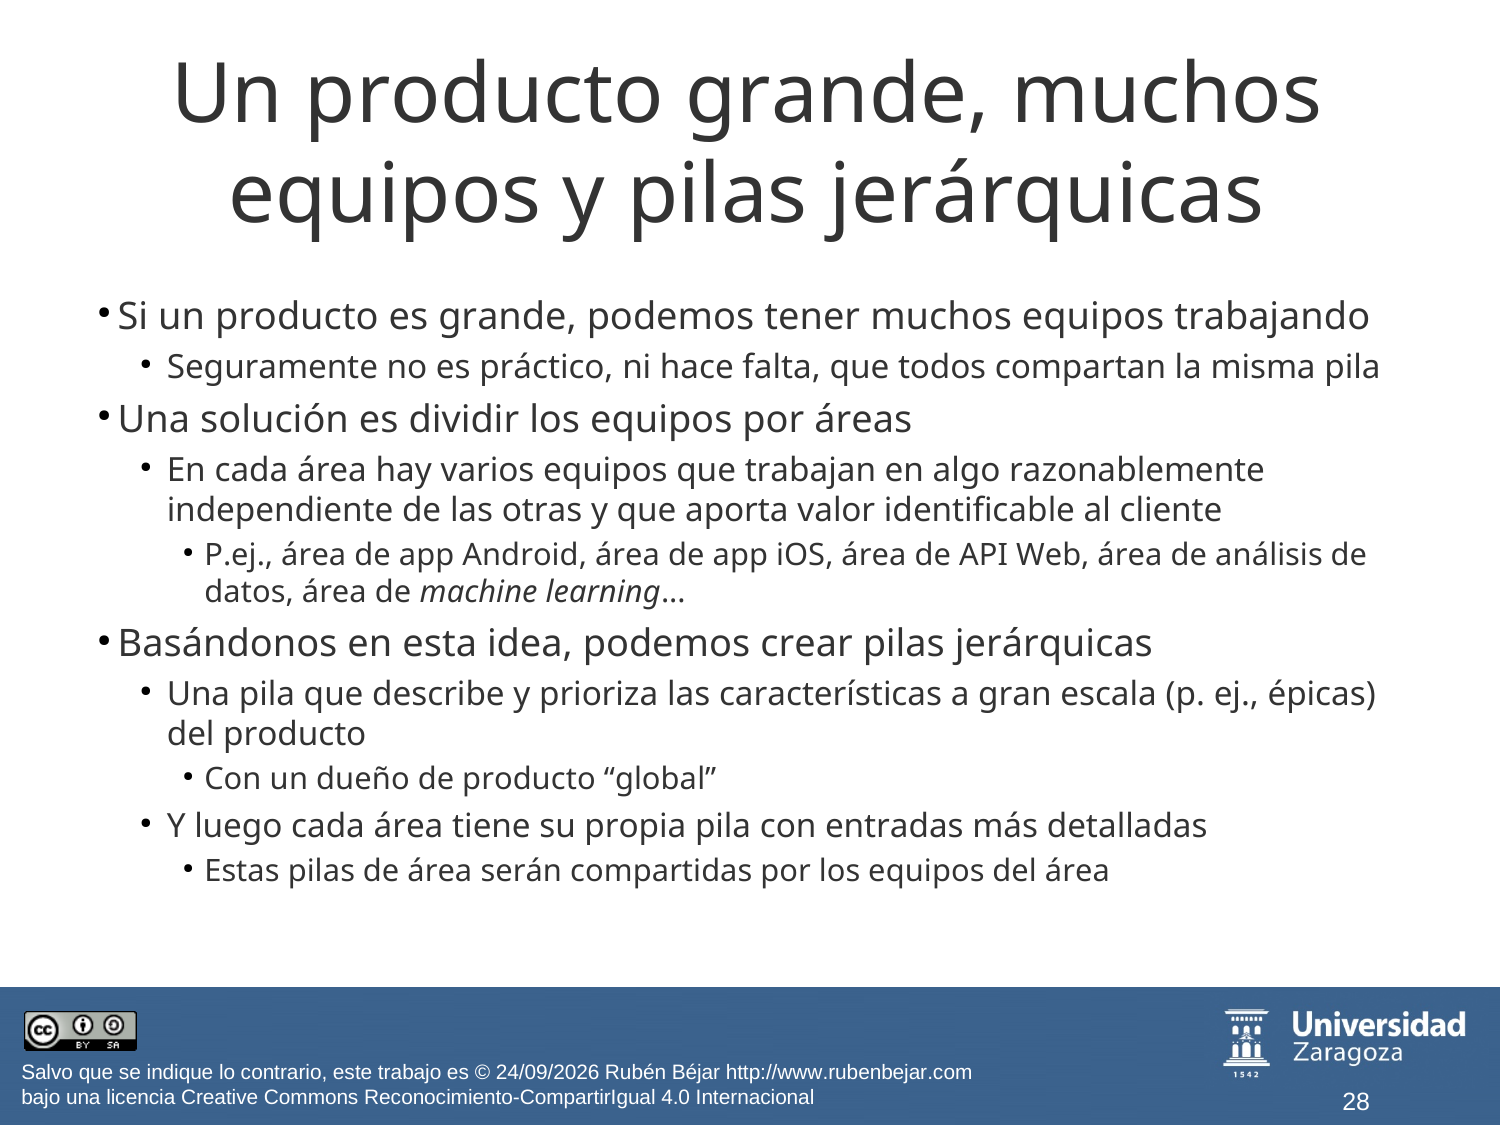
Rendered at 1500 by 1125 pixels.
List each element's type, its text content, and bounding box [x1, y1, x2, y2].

list Si un producto es grande, podemos tener muchos equipos trabajando Seguramente no es práctico, ni hace falta, que todos compartan la misma pila Una solución es dividir los equipos por áreas En cada área hay varios equipos que trabajan en algo razonablemente independiente de las otras y que aporta valor identificable al cliente P.ej., área de app Android, área de app iOS, área de API Web, área de análisis de datos, área de machine learning... Basándonos en esta idea, podemos crear pilas jerárquicas Una pila que describe y prioriza las características a gran escala (p. ej., épicas) del producto Con un dueño de producto “global” Y luego cada área tiene su propia pila con entradas más detalladas Estas pilas de área serán compartidas por los equipos del área [82, 283, 1418, 957]
picture [0, 987, 1500, 1125]
title Un producto grande, muchos equipos y pilas jerárquicas [74, 21, 1420, 257]
